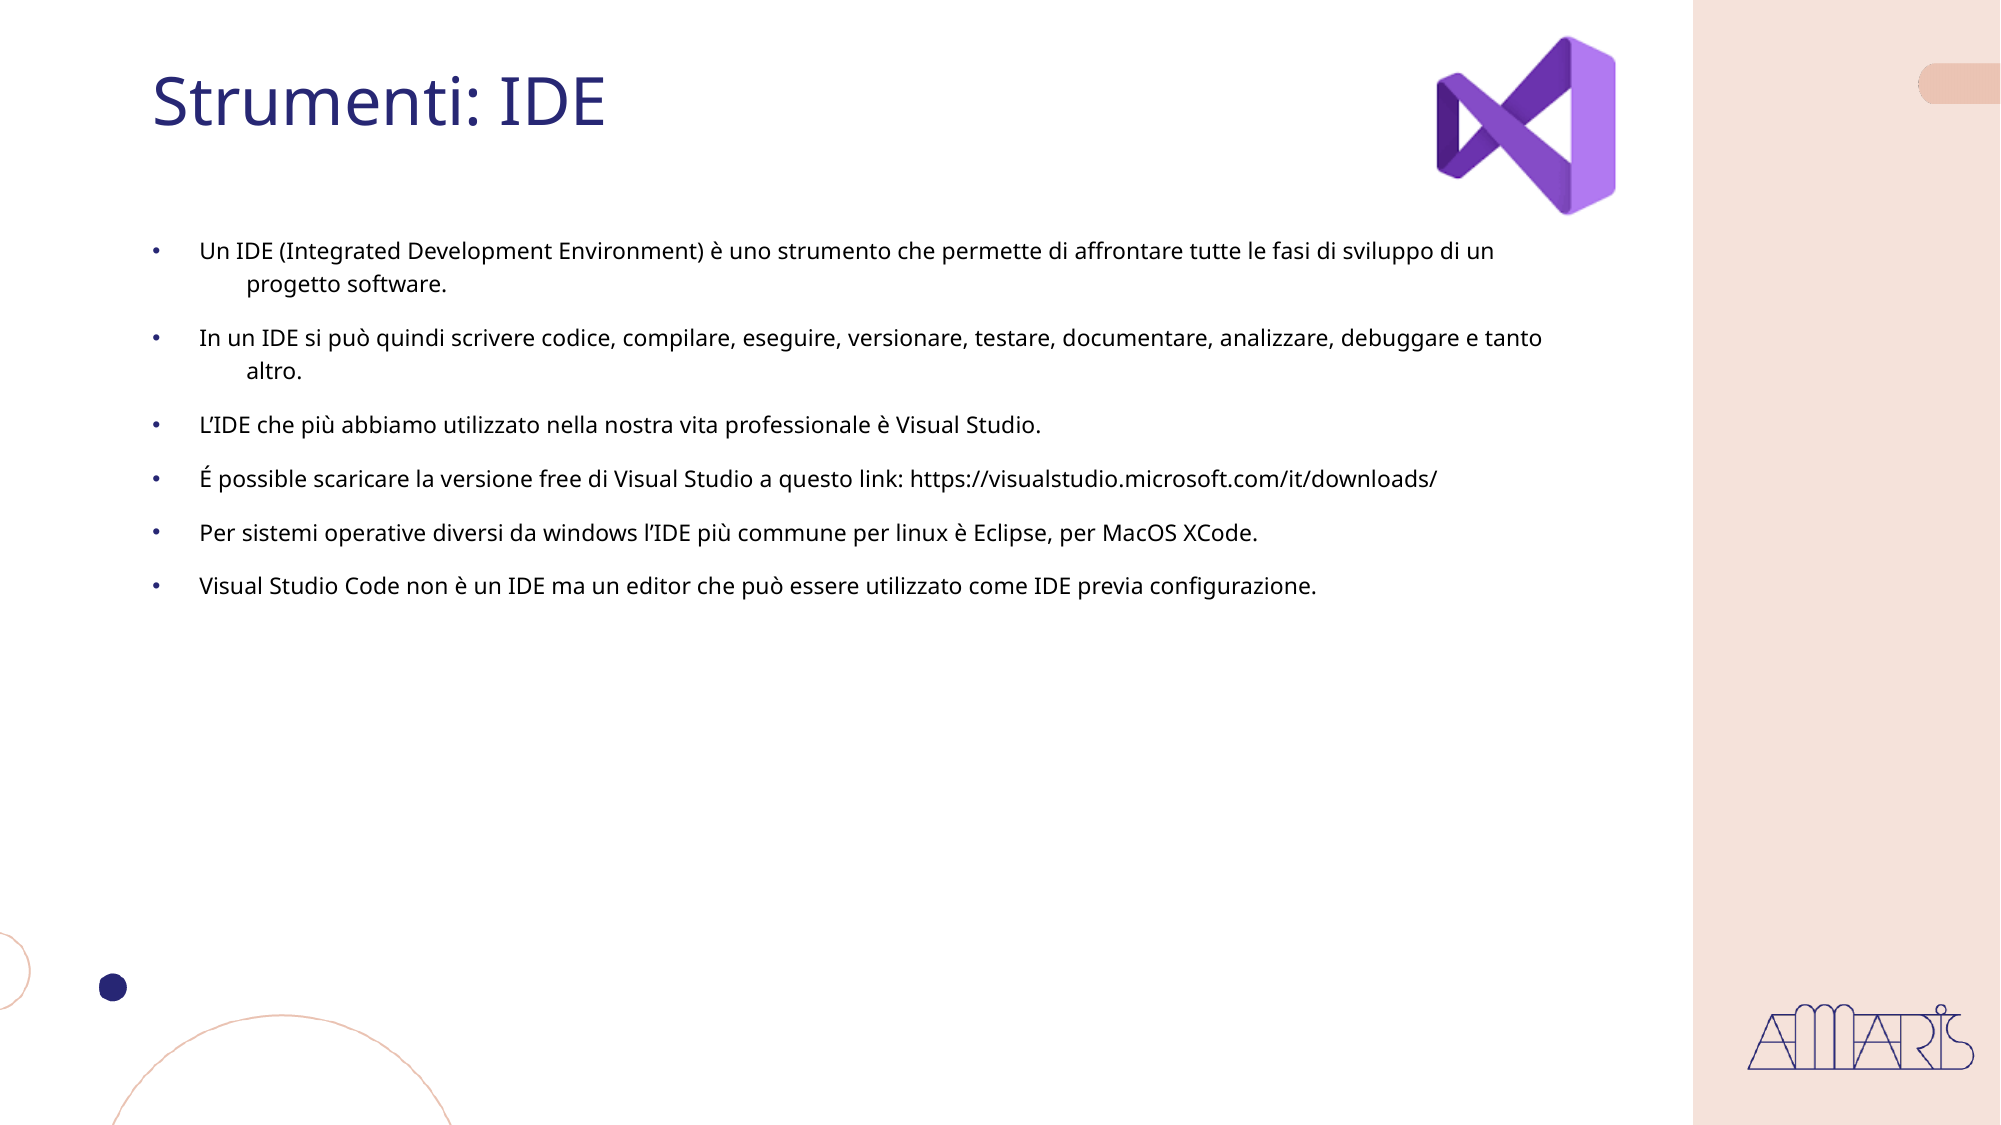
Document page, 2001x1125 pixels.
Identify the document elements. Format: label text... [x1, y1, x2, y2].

title Strumenti: IDE [137, 59, 1370, 148]
list Un IDE (Integrated Development Environment) è uno strumento che permette di affrontare tutte le fasi di sviluppo di un progetto software. In un IDE si può quindi scrivere codice, compilare, eseguire, versionare, testare, documentare, analizzare, debuggare e tanto altro. L’IDE che più abbiamo utilizzato nella nostra vita professionale è Visual Studio. É possible scaricare la versione free di Visual Studio a questo link: https://visualstudio.microsoft.com/it/downloads/ Per sistemi operative diversi da windows l’IDE più commune per linux è Eclipse, per MacOS XCode. Visual Studio Code non è un IDE ma un editor che può essere utilizzato come IDE previa configurazione. [137, 223, 1574, 608]
picture [1370, 28, 1683, 224]
